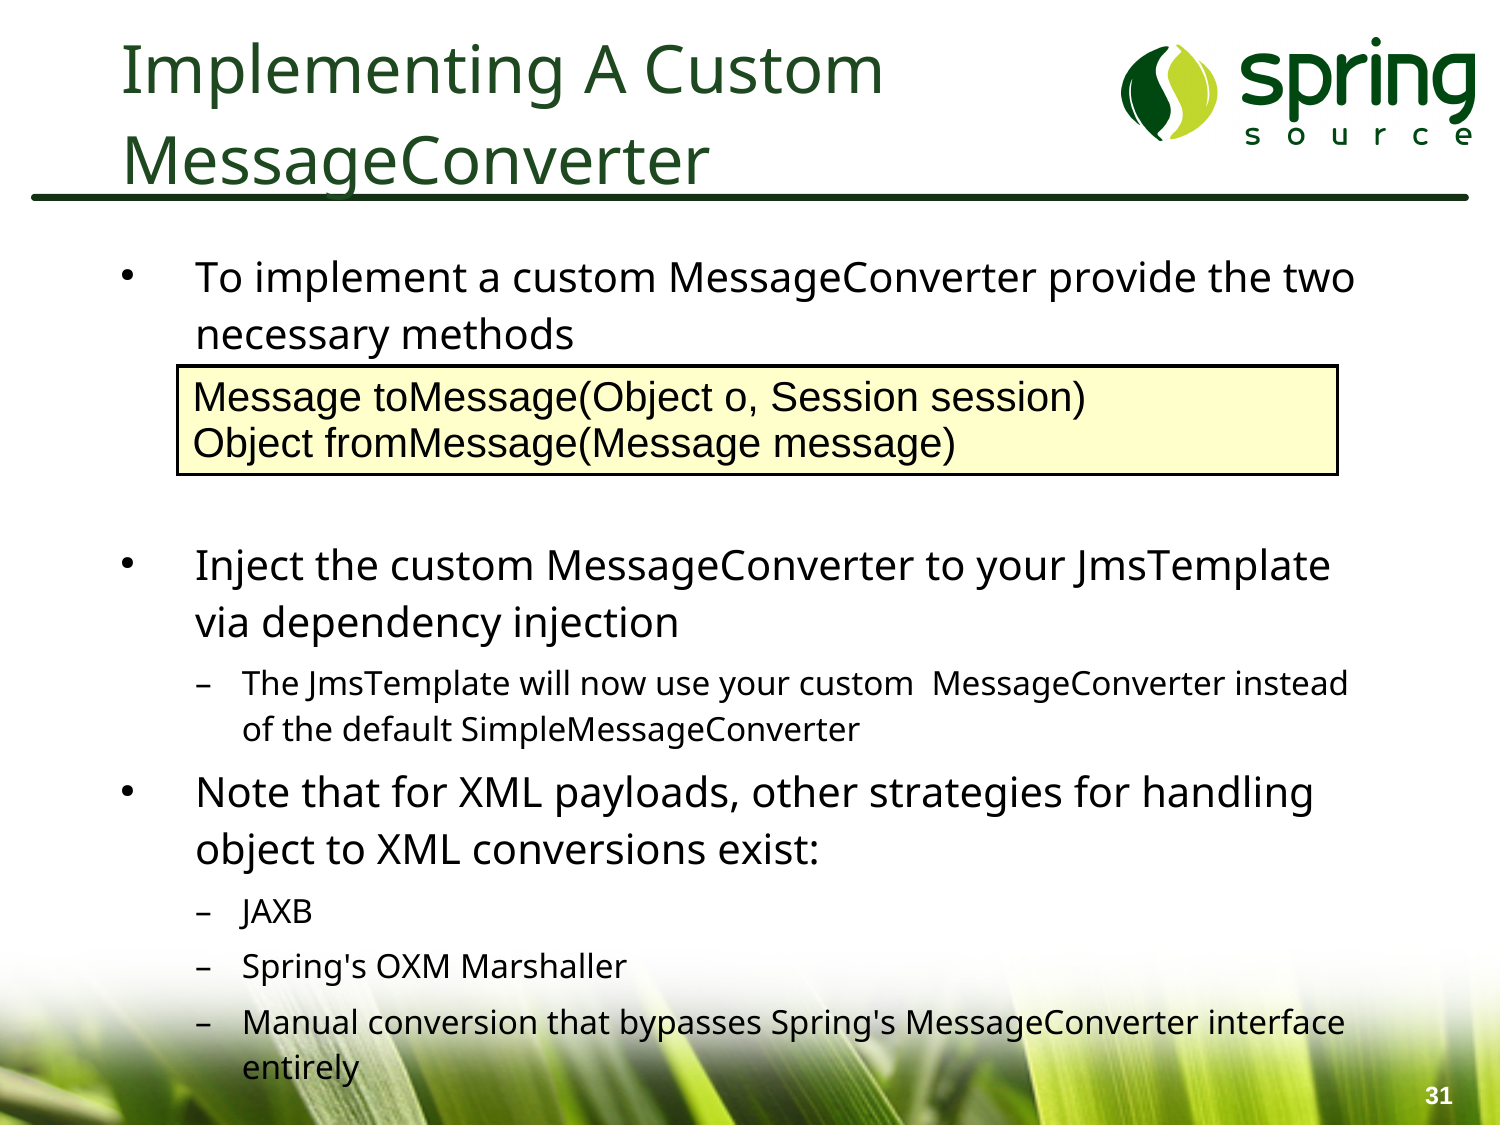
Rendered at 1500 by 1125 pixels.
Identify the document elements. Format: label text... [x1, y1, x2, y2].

title Implementing A Custom MessageConverter [105, 15, 1138, 193]
picture [1138, 37, 1475, 145]
list To implement a custom MessageConverter provide the two necessary methods Inject the custom MessageConverter to your JmsTemplate via dependency injection The JmsTemplate will now use your custom MessageConverter instead of the default SimpleMessageConverter Note that for XML payloads, other strategies for handling object to XML conversions exist: JAXB Spring's OXM Marshaller Manual conversion that bypasses Spring's MessageConverter interface entirely [105, 240, 1396, 1090]
text_box Message toMessage(Object o, Session session) Object fromMessage(Message message) [177, 366, 1338, 475]
picture [0, 944, 1500, 1125]
